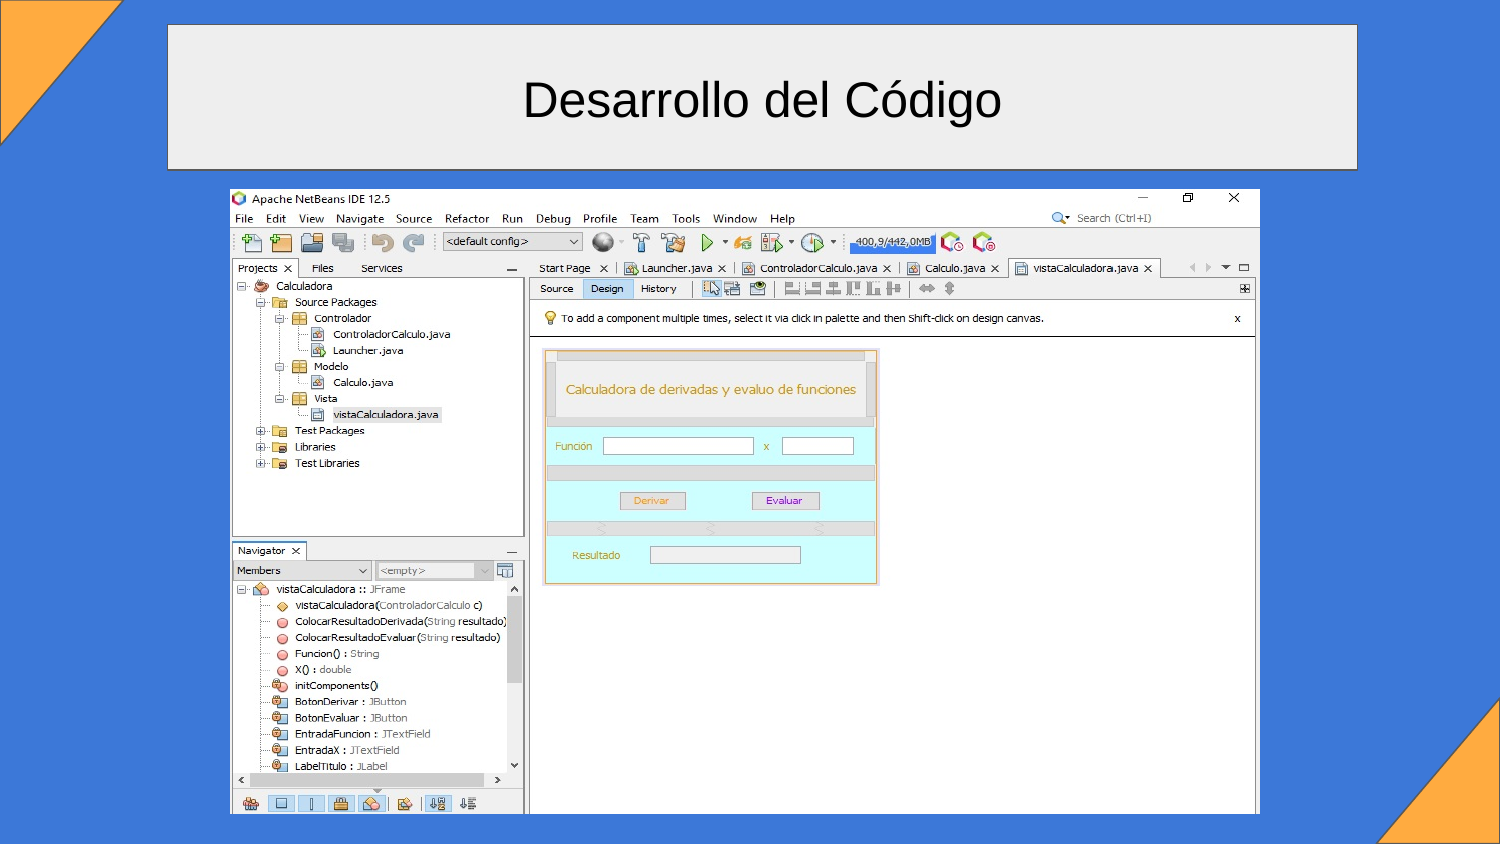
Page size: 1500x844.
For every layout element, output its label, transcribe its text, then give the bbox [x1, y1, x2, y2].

picture [230, 189, 1260, 814]
text_box Desarrollo del Código [167, 24, 1358, 171]
text_box [0, 0, 124, 146]
text_box [1376, 697, 1500, 844]
